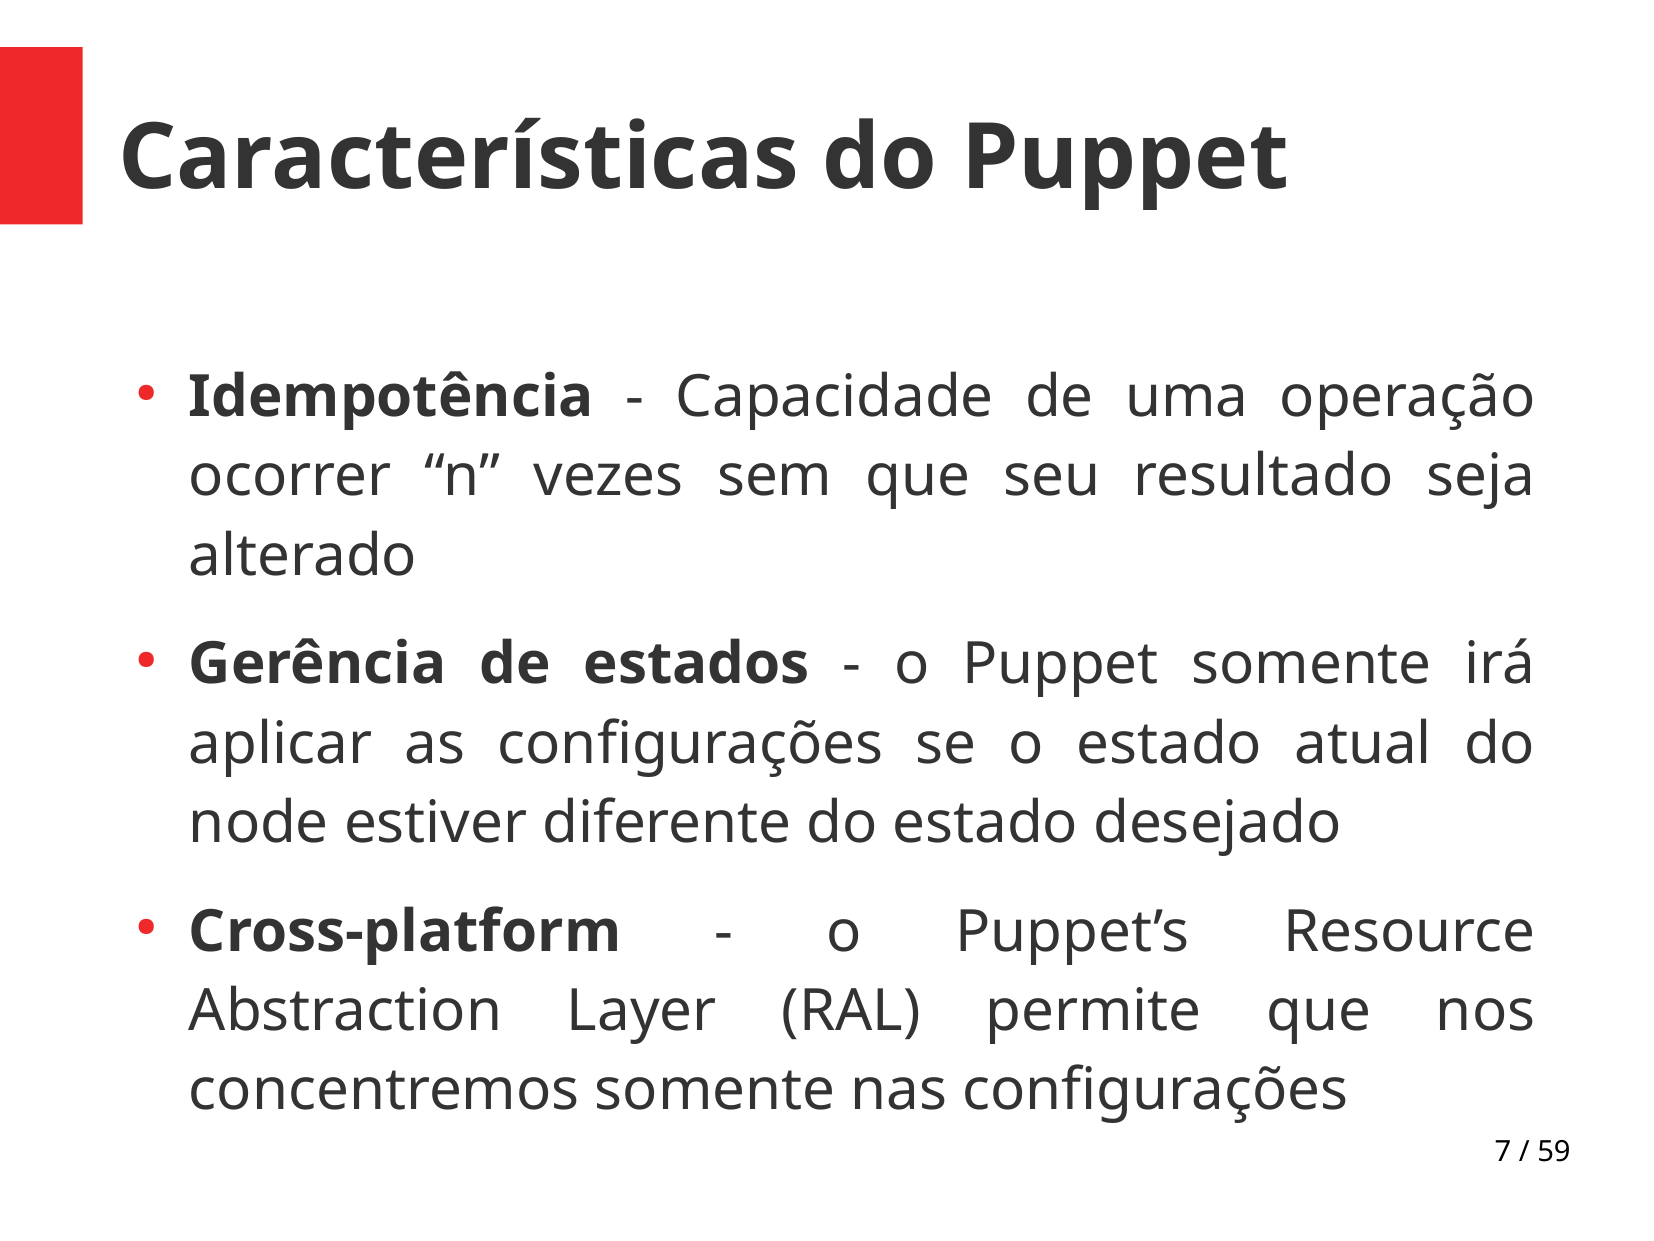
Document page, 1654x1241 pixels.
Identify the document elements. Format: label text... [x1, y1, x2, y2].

list Idempotência - Capacidade de uma operação ocorrer “n” vezes sem que seu resultado seja alterado Gerência de estados - o Puppet somente irá aplicar as configurações se o estado atual do node estiver diferente do estado desejado Cross-platform - o Puppet’s Resource Abstraction Layer (RAL) permite que nos concentremos somente nas configurações [118, 354, 1536, 1074]
title Características do Puppet [118, 49, 1571, 257]
